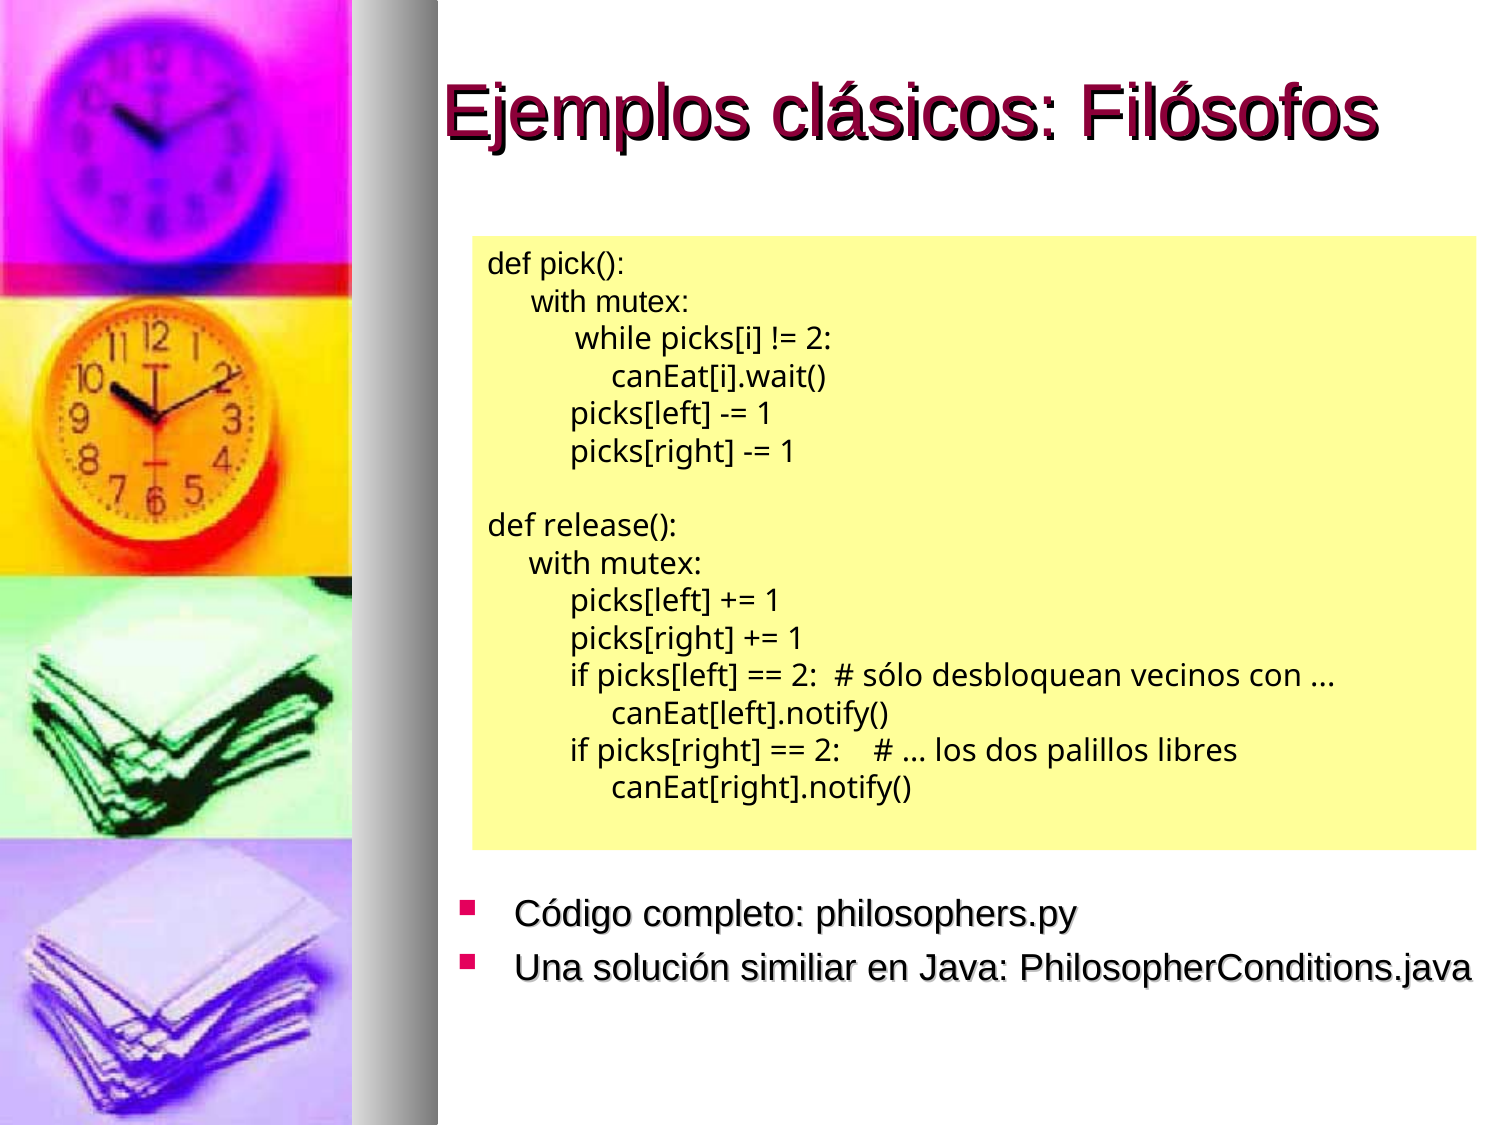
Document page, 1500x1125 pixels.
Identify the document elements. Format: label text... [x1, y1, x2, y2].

picture [0, 0, 352, 1125]
text_box def pick(): with mutex: while picks[i] != 2: canEat[i].wait() picks[left] -= 1 picks[right] -= 1 def release(): with mutex: picks[left] += 1 picks[right] += 1 if picks[left] == 2: # sólo desbloquean vecinos con ... canEat[left].notify() if picks[right] == 2: # … los dos palillos libres canEat[right].notify() [472, 236, 1477, 826]
title Ejemplos clásicos: Filósofos [426, 6, 1477, 207]
list Código completo: philosophers.py Una solución similiar en Java: PhilosopherConditions.java [442, 826, 1493, 1004]
